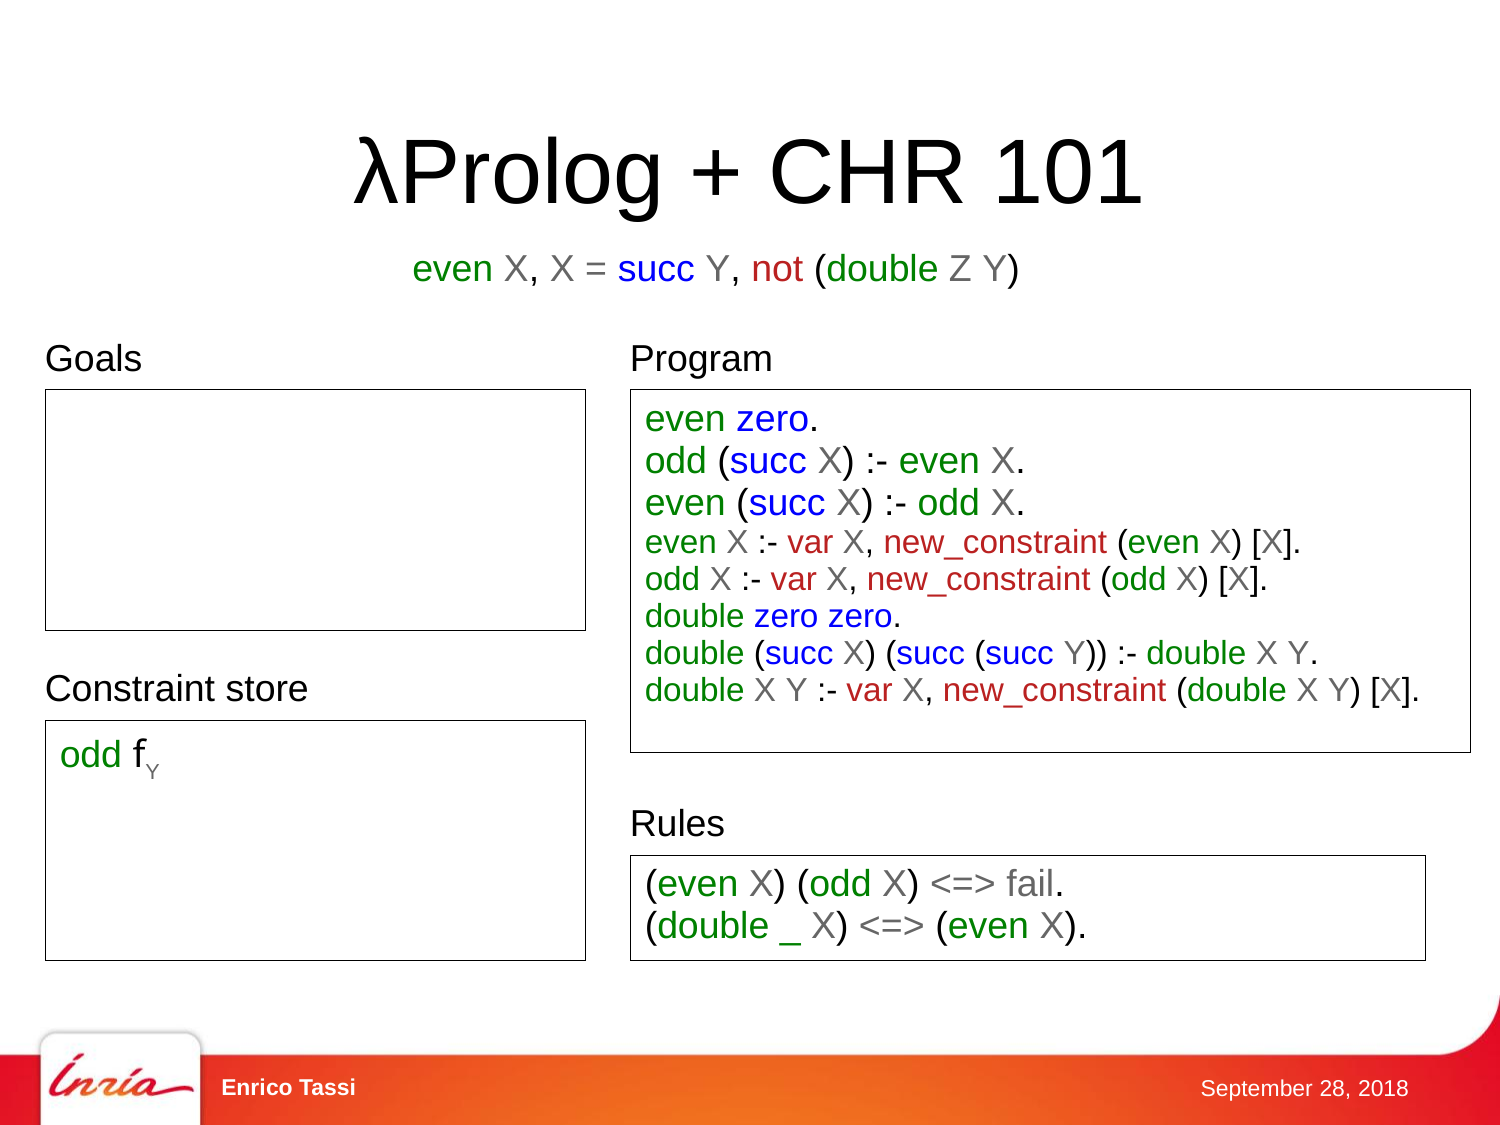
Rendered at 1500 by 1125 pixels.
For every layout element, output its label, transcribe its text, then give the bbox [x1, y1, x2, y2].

text_box [45, 389, 586, 631]
title λProlog + CHR 101 [131, 77, 1369, 266]
text_box (even X) (odd X) <=> fail. (double _ X) <=> (even X). [630, 855, 1426, 961]
text_box even zero. odd (succ X) :- even X. even (succ X) :- odd X. even X :- var X, new_constraint (even X) [X]. odd X :- var X, new_constraint (odd X) [X]. double zero zero. double (succ X) (succ (succ Y)) :- double X Y. double X Y :- var X, new_constraint (double X Y) [X]. [630, 389, 1471, 753]
text_box odd fY [45, 720, 586, 961]
text_box Program [615, 329, 789, 387]
text_box Goals [30, 329, 158, 387]
picture [0, 947, 1500, 1125]
text_box even X, X = succ Y, not (double Z Y) [397, 239, 1103, 300]
text_box Constraint store [30, 660, 324, 717]
text_box Rules [615, 795, 789, 852]
